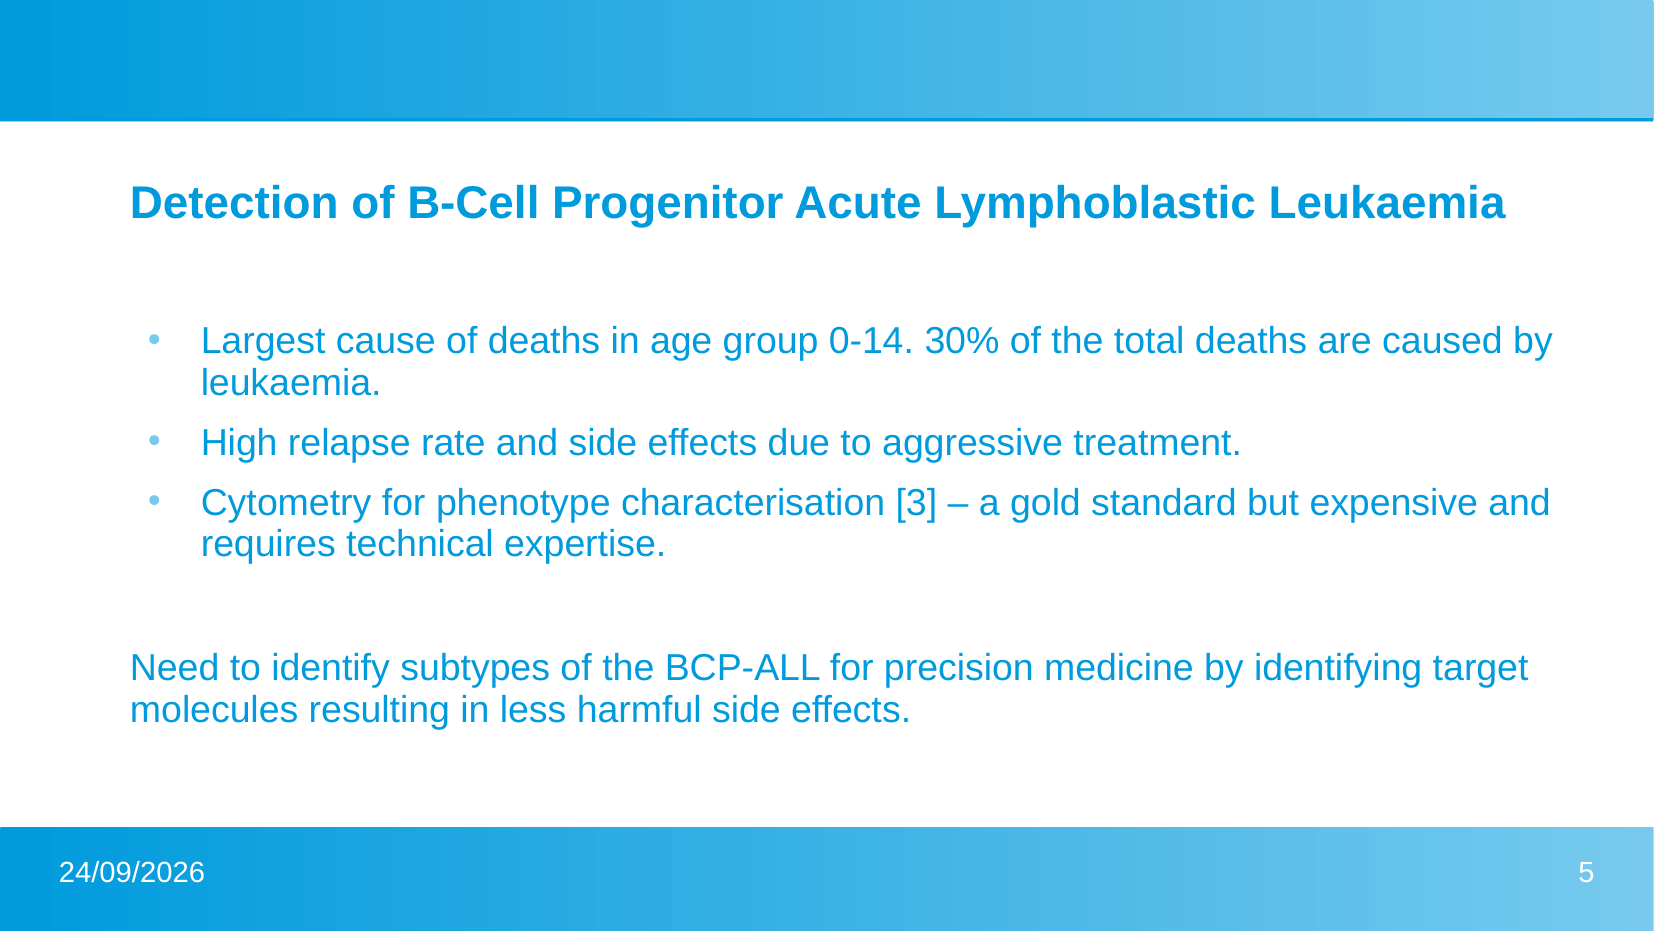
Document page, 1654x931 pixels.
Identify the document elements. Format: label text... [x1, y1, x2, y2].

list Detection of B-Cell Progenitor Acute Lymphoblastic Leukaemia Largest cause of deaths in age group 0-14. 30% of the total deaths are caused by leukaemia. High relapse rate and side effects due to aggressive treatment. Cytometry for phenotype characterisation [3] – a gold standard but expensive and requires technical expertise. Need to identify subtypes of the BCP-ALL for precision medicine by identifying target molecules resulting in less harmful side effects. [59, 177, 1595, 768]
